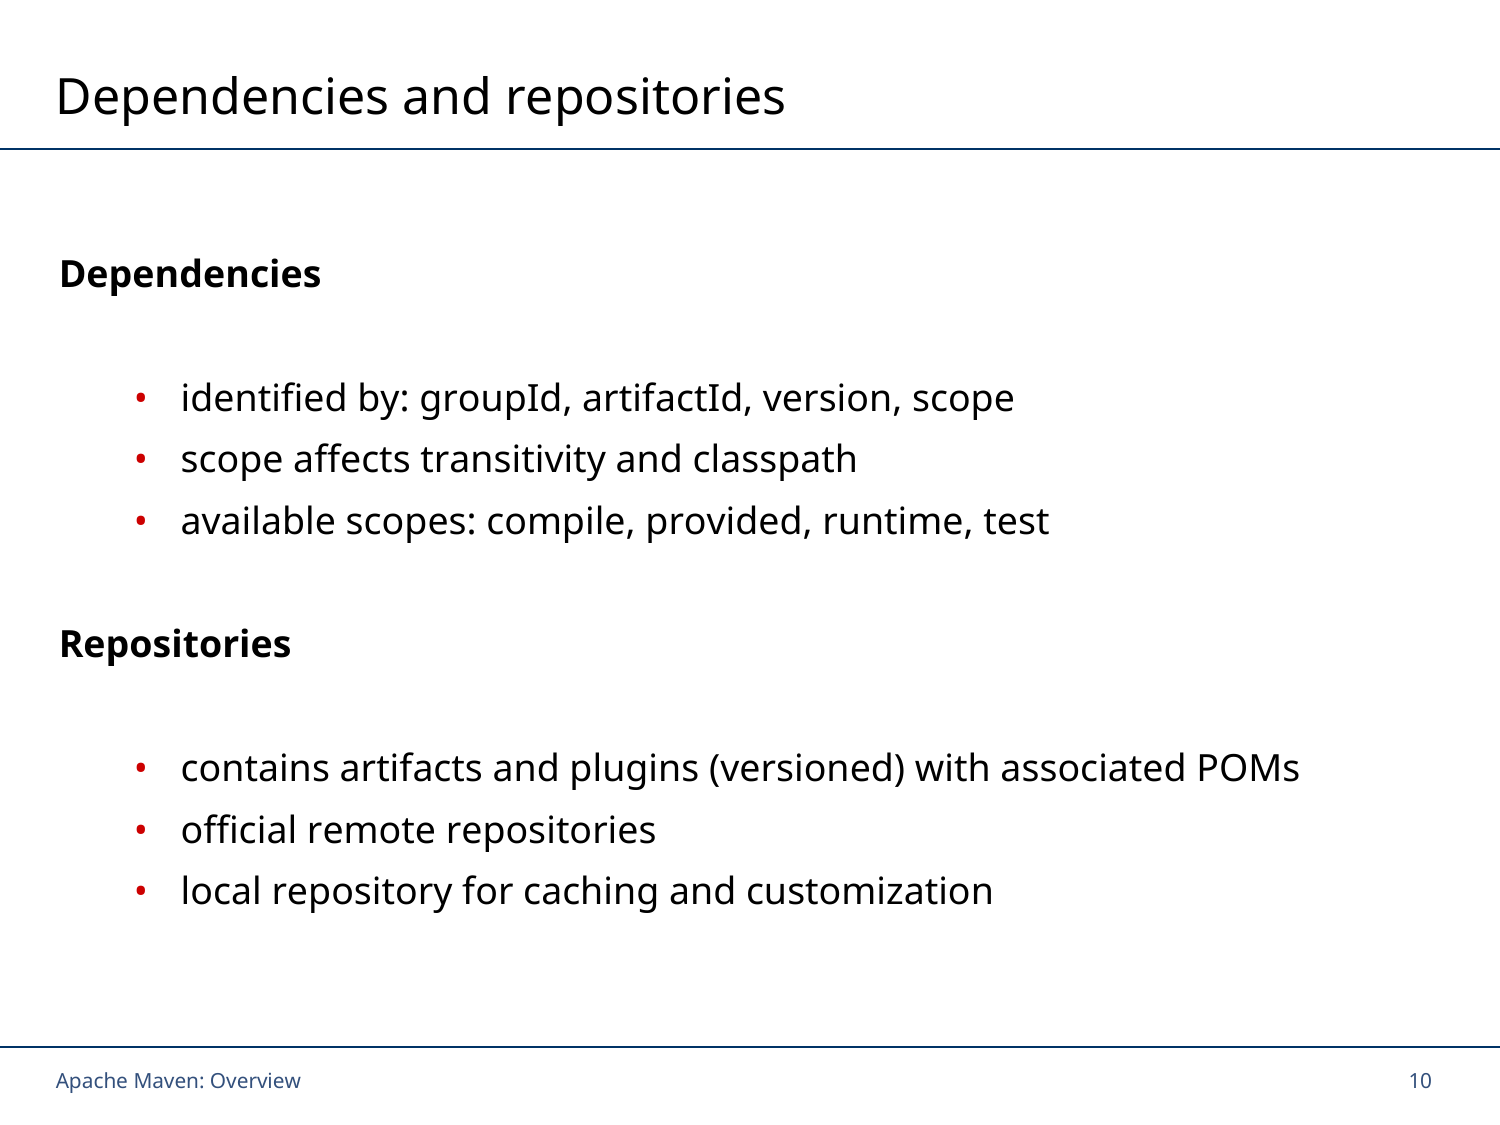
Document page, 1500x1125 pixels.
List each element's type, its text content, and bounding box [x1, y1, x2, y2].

list Dependencies identified by: groupId, artifactId, version, scope scope affects transitivity and classpath available scopes: compile, provided, runtime, test Repositories contains artifacts and plugins (versioned) with associated POMs official remote repositories local repository for caching and customization [44, 177, 1450, 1040]
title Dependencies and repositories [41, 0, 1016, 138]
